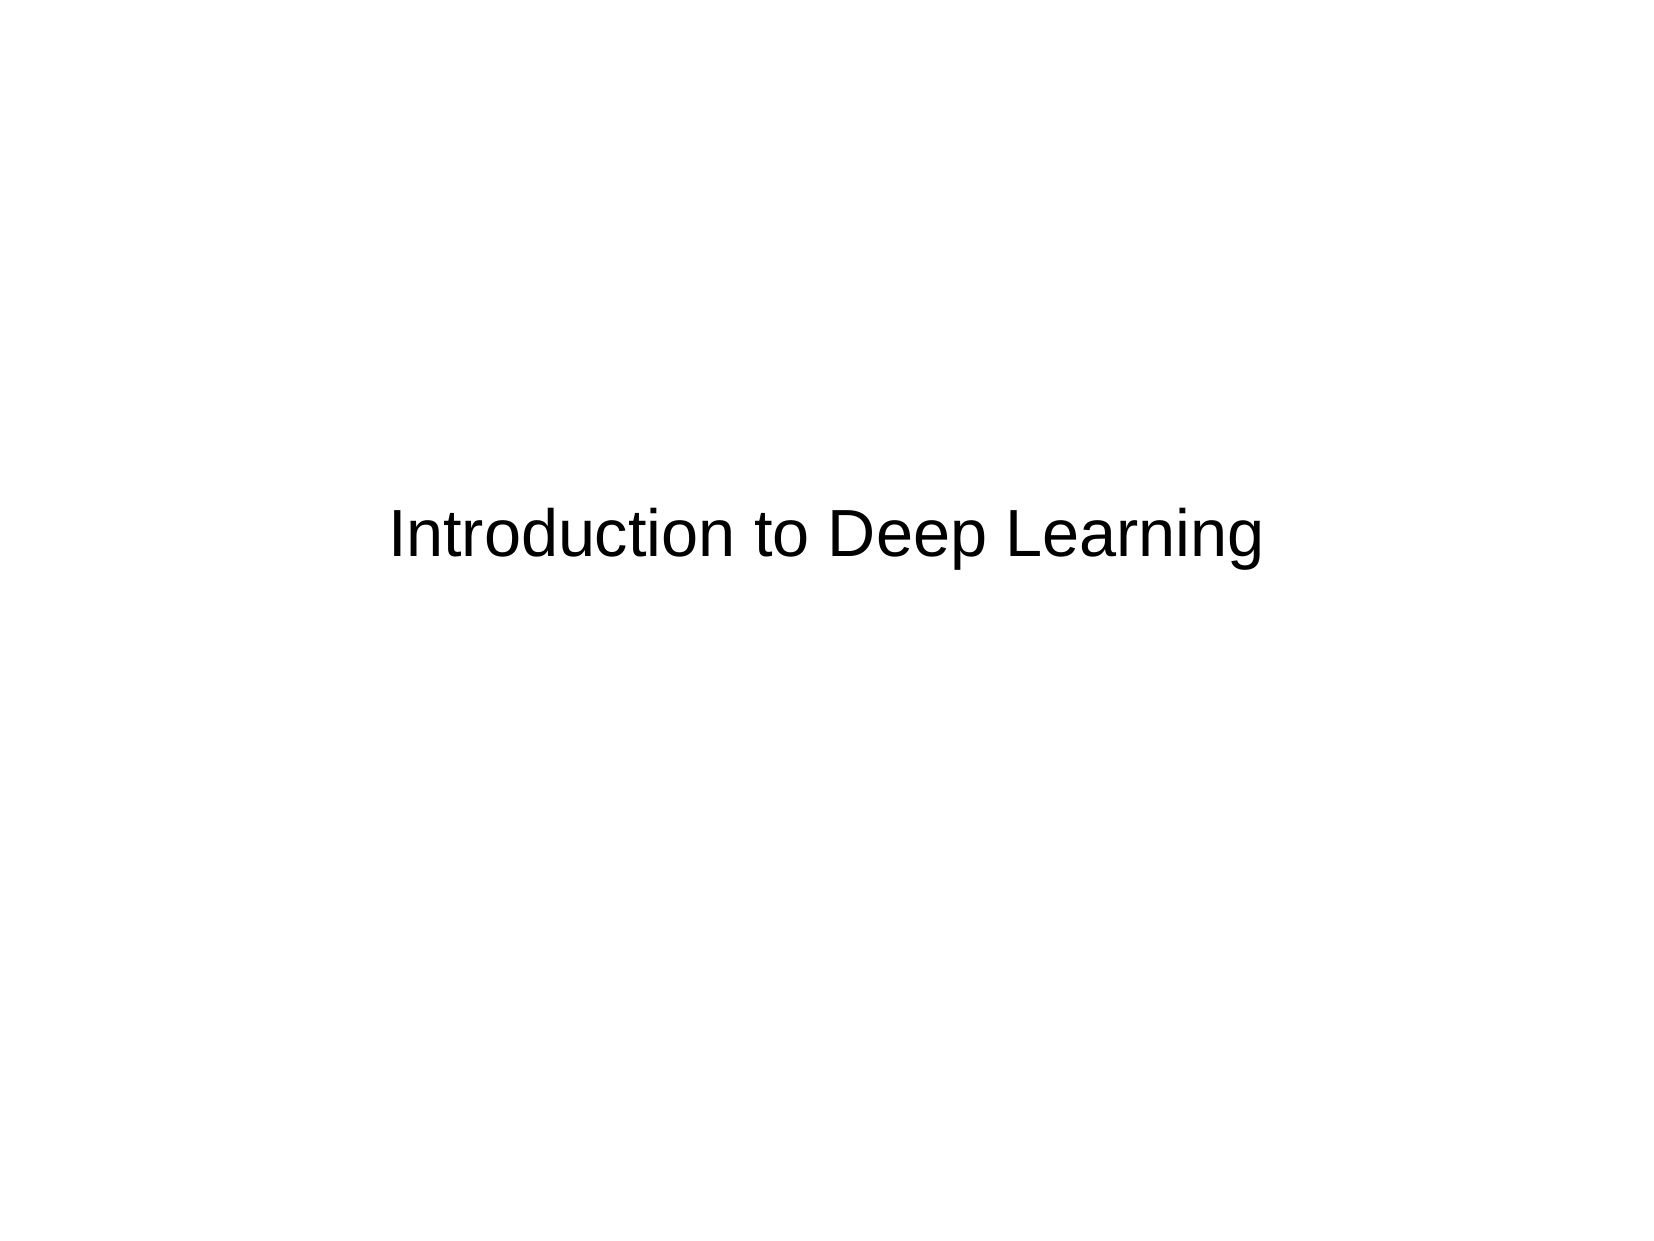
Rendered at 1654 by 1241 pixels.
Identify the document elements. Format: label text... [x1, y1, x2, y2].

text_box Introduction to Deep Learning [82, 49, 1571, 1010]
